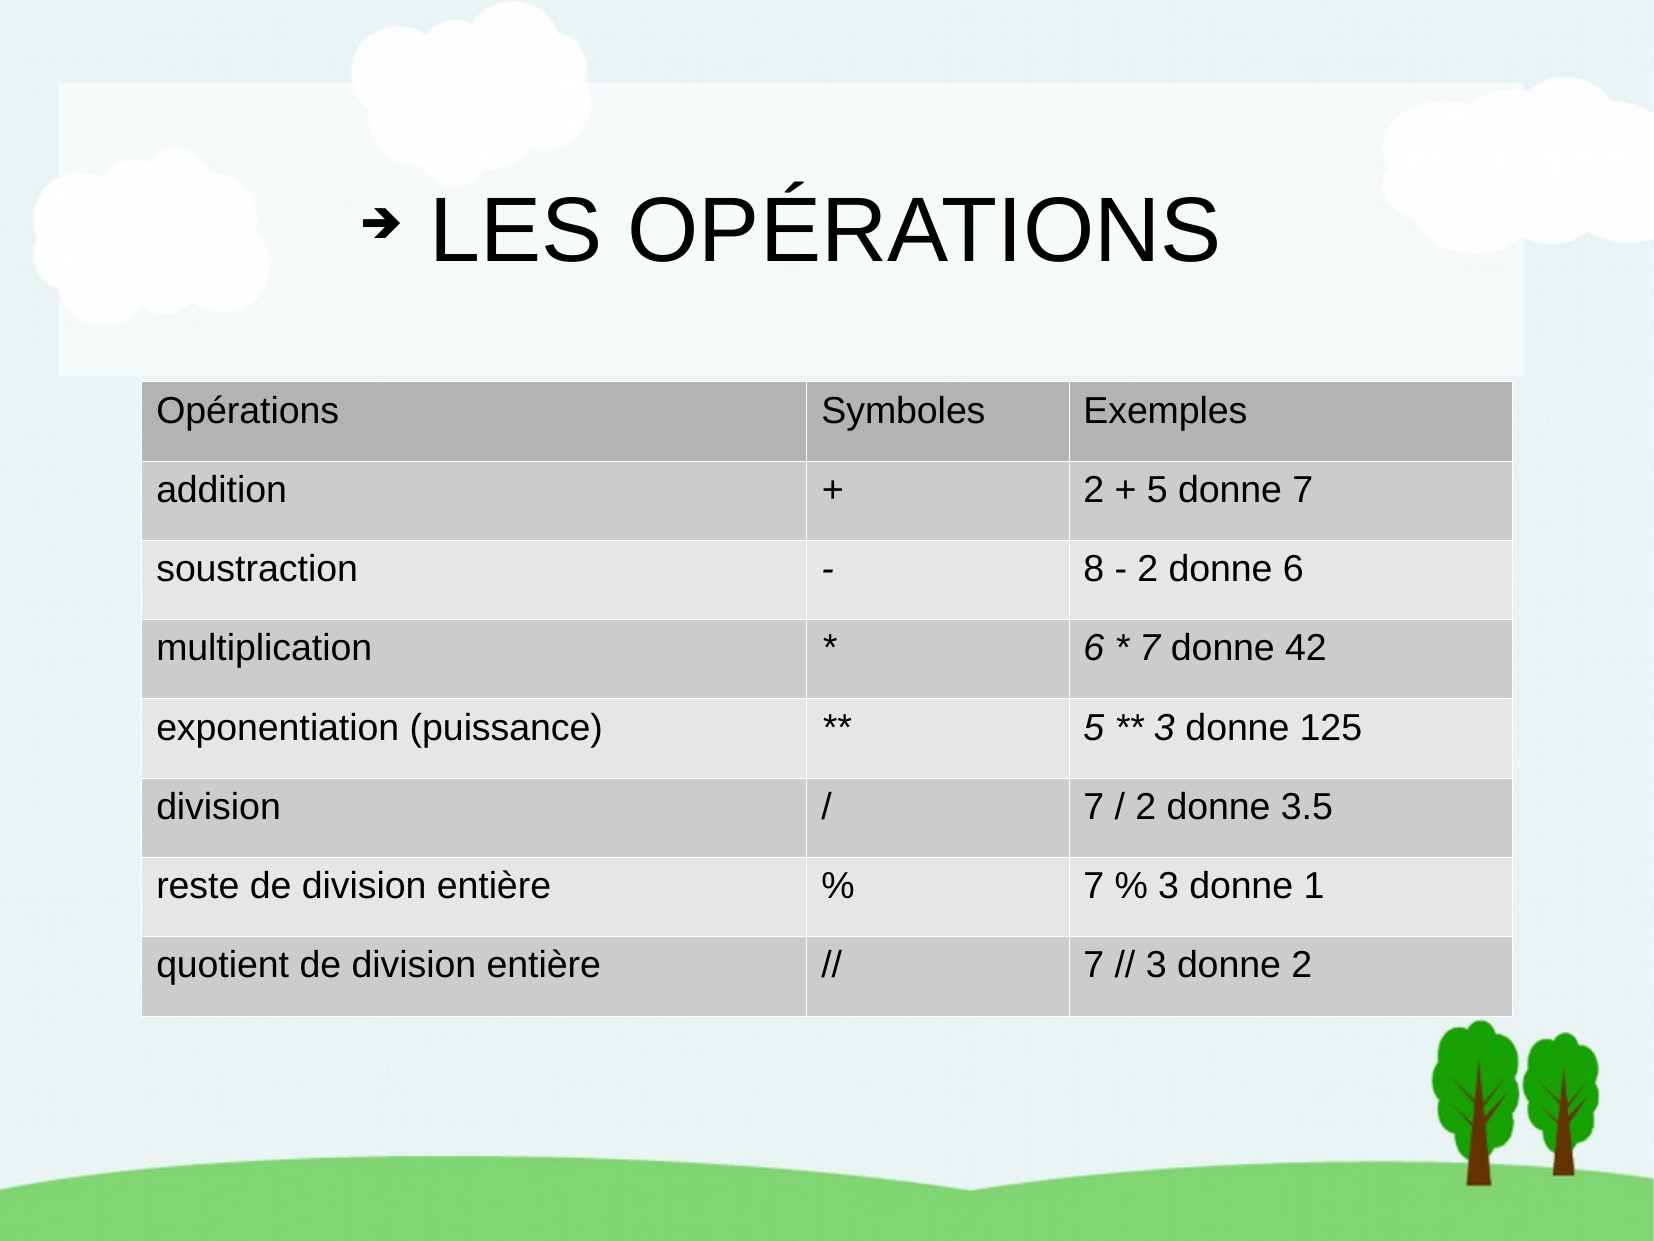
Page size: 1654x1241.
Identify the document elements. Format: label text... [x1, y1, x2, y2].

table_cell / [807, 779, 1069, 857]
table_cell 7 / 2 donne 3.5 [1070, 779, 1512, 857]
table_cell exponentiation (puissance) [142, 699, 806, 778]
table_cell + [807, 462, 1069, 540]
table_cell soustraction [142, 541, 806, 619]
table_cell multiplication [142, 620, 806, 698]
table_header Symboles [807, 382, 1069, 461]
table_cell 8 - 2 donne 6 [1070, 541, 1512, 619]
table_cell 7 % 3 donne 1 [1070, 858, 1512, 936]
table_cell 7 // 3 donne 2 [1070, 937, 1512, 1016]
table_cell reste de division entière [142, 858, 806, 936]
table_cell - [807, 541, 1069, 619]
picture [0, 0, 1654, 1241]
table_cell 5 ** 3 donne 125 [1070, 699, 1512, 778]
table_header Opérations [142, 382, 806, 461]
table_header Exemples [1070, 382, 1512, 461]
table_cell division [142, 779, 806, 857]
table_cell ** [807, 699, 1069, 778]
table_cell quotient de division entière [142, 937, 806, 1016]
table_cell addition [142, 462, 806, 540]
table_cell * [807, 620, 1069, 698]
table_cell // [807, 937, 1069, 1016]
table_cell % [807, 858, 1069, 936]
table_cell 2 + 5 donne 7 [1070, 462, 1512, 540]
table_cell 6 * 7 donne 42 [1070, 620, 1512, 698]
title LES OPÉRATIONS [59, 82, 1524, 376]
